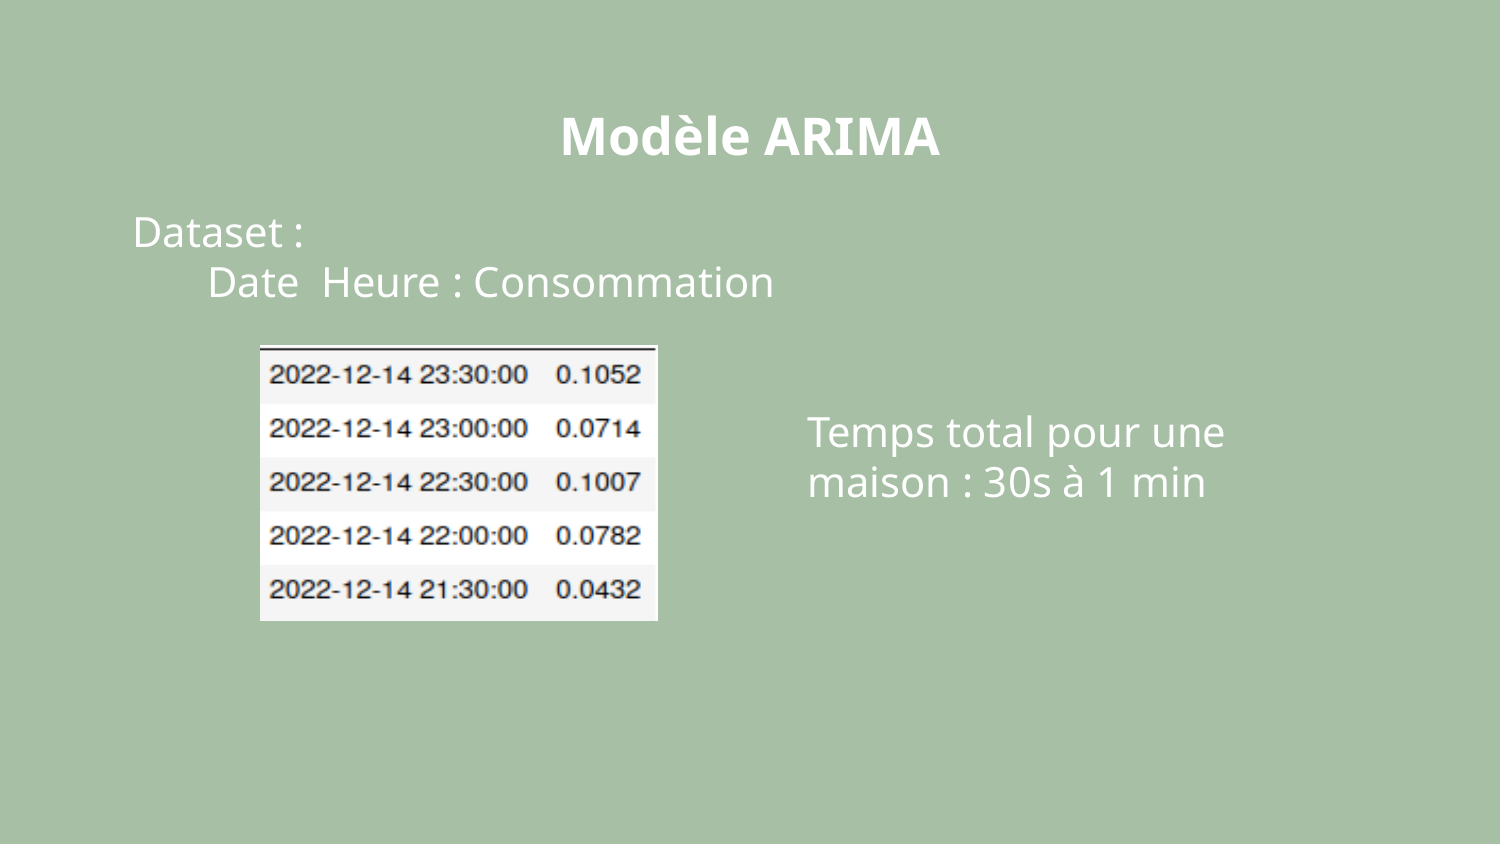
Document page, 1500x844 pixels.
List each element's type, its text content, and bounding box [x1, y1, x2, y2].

title Modèle ARIMA [116, 88, 1383, 178]
picture [260, 345, 658, 622]
list Dataset : Date Heure : Consommation Temps total pour une maison : 30s à 1 min [116, 191, 1383, 749]
